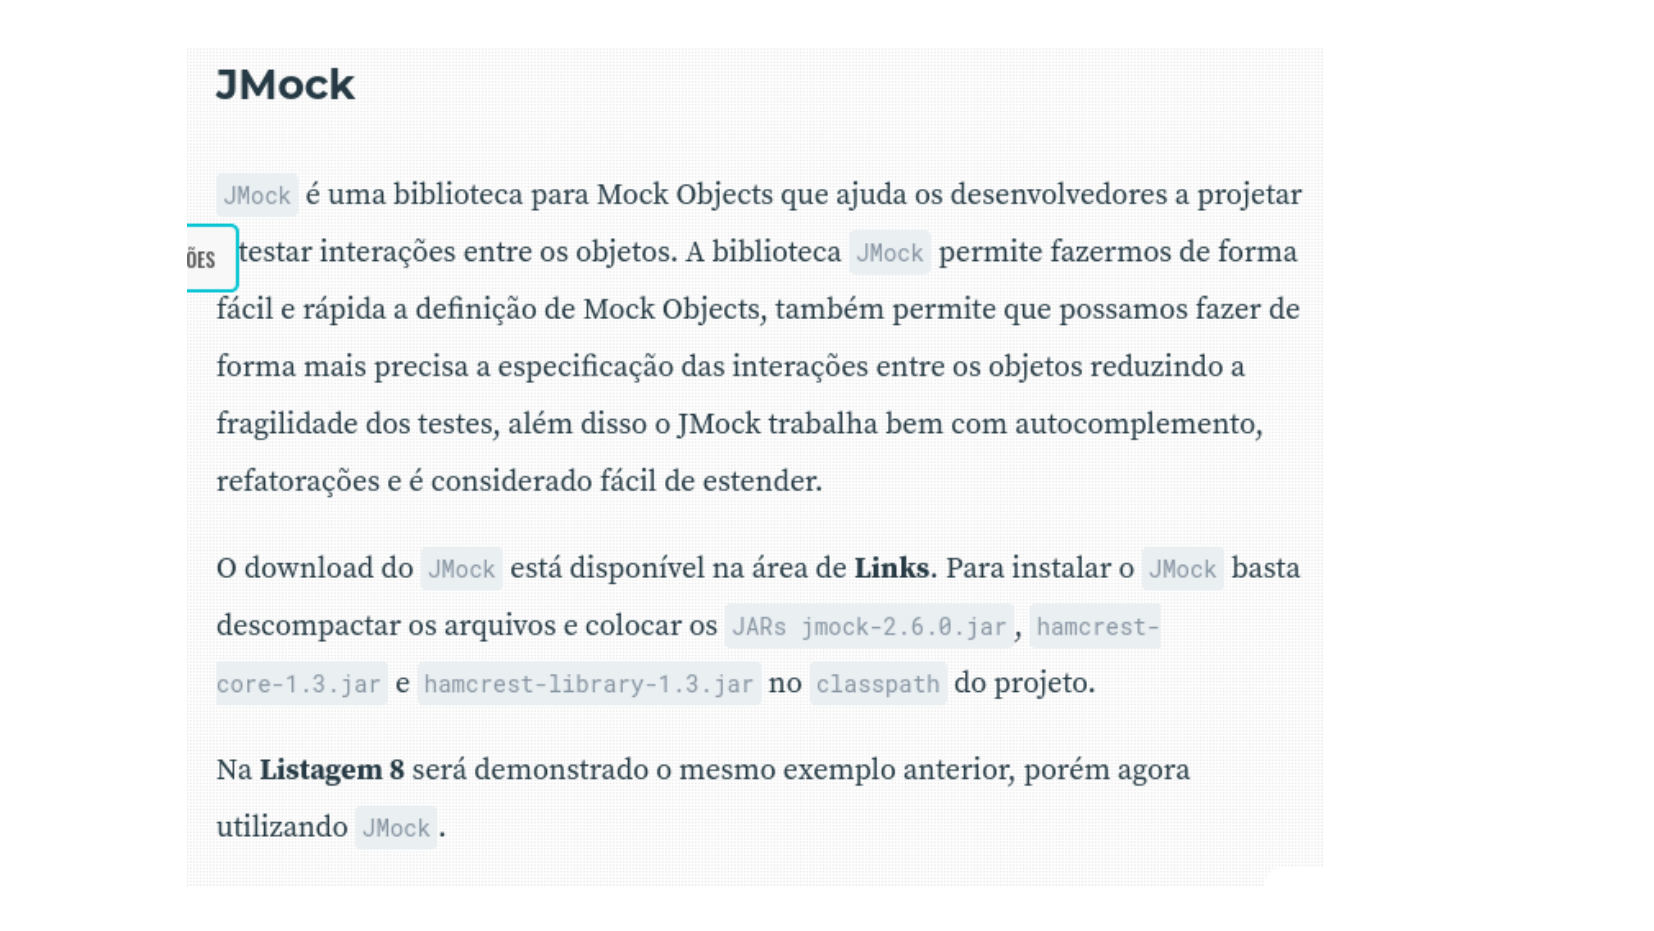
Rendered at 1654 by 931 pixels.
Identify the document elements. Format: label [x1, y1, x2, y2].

picture [187, 47, 1323, 886]
